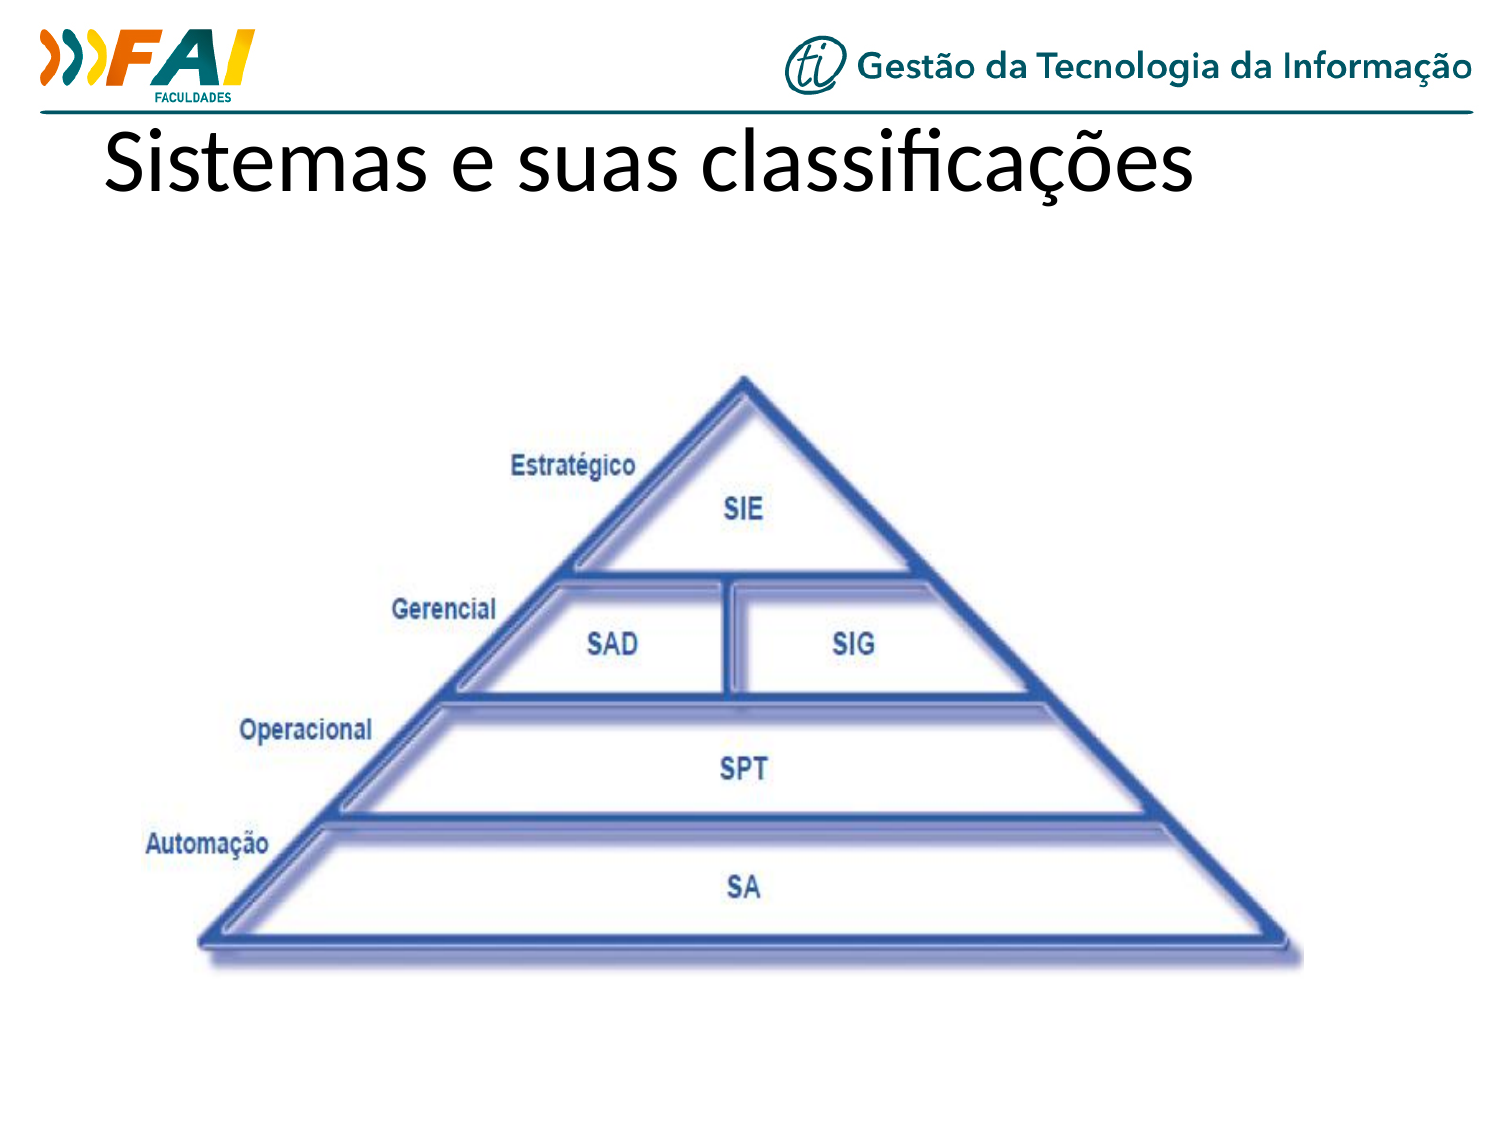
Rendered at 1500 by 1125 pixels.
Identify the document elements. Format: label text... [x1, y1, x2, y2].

picture [0, 0, 1500, 1125]
title Sistemas e suas classificações [103, 59, 1397, 278]
